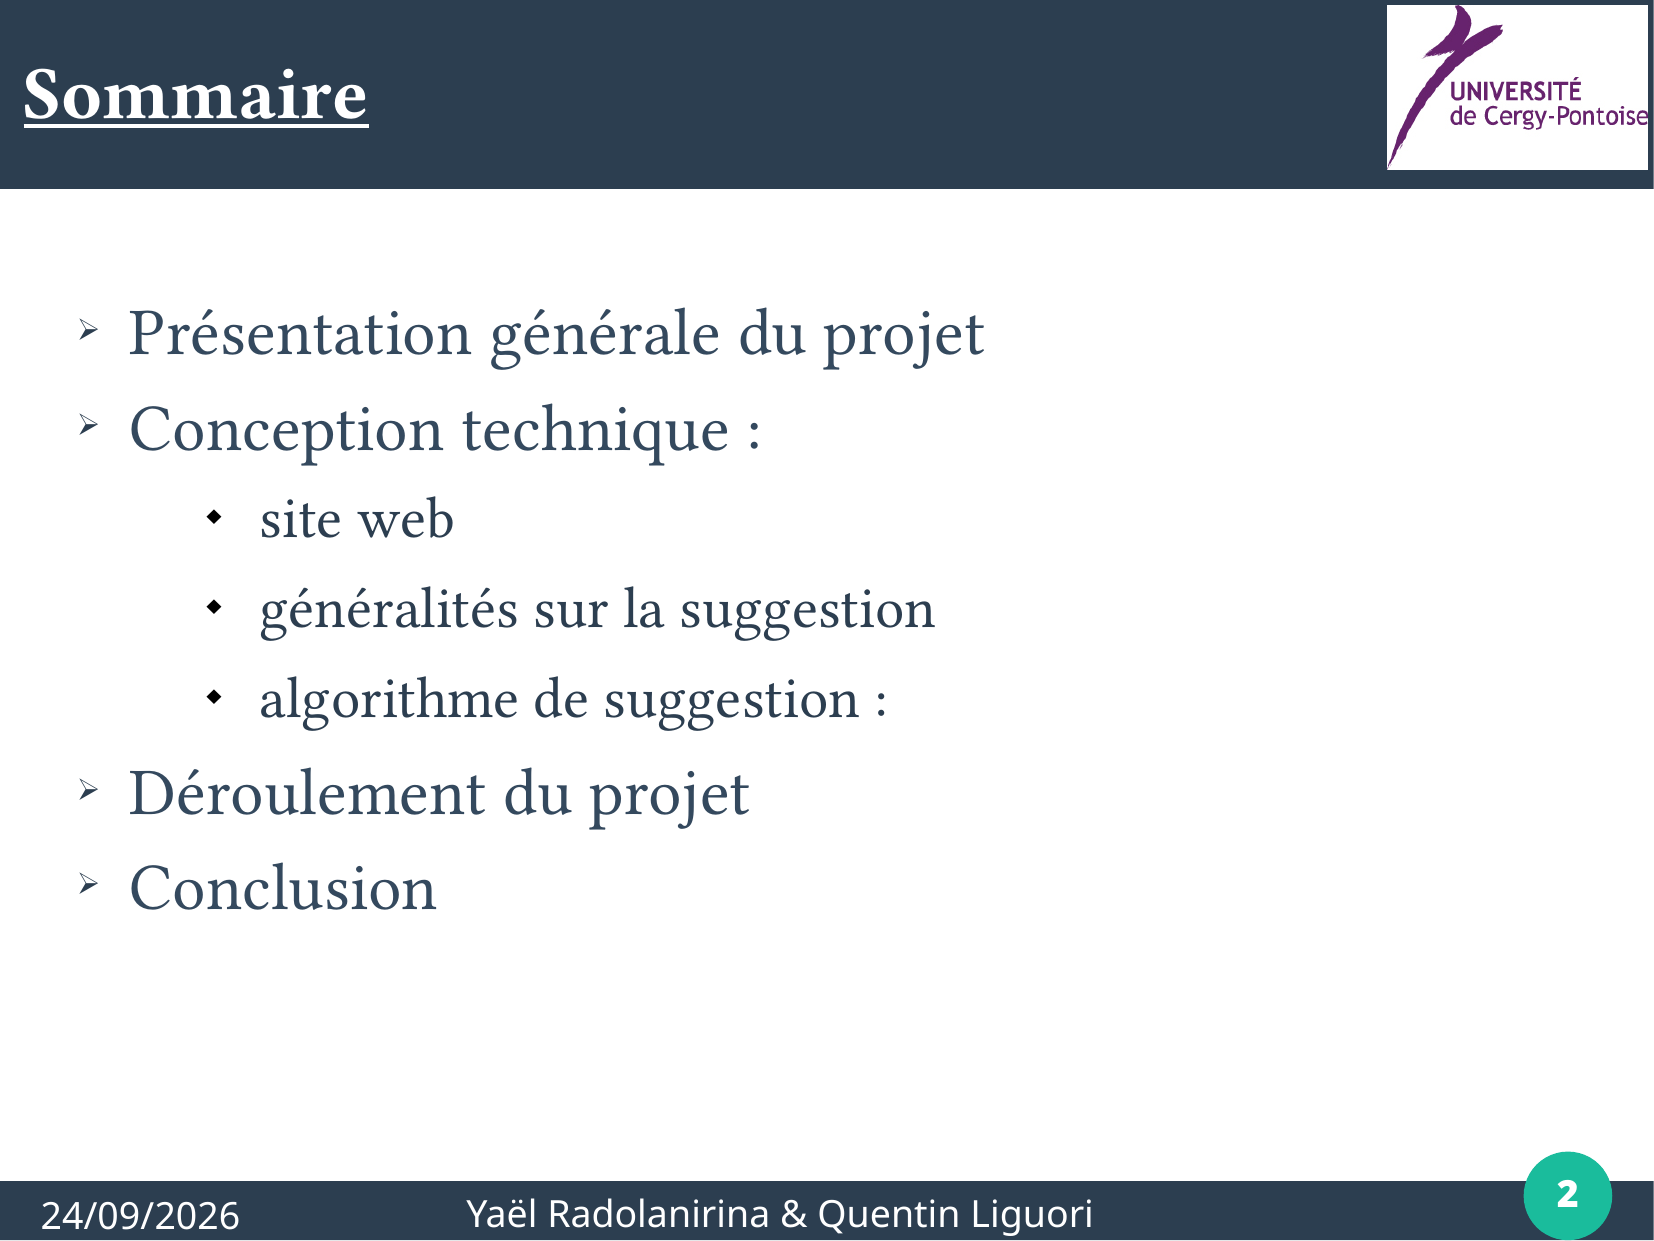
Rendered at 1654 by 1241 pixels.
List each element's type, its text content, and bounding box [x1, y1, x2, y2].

title Sommaire [23, 0, 1406, 189]
picture [1406, 5, 1648, 170]
list Présentation générale du projet Conception technique : site web généralités sur la suggestion algorithme de suggestion : Déroulement du projet Conclusion [59, 295, 1595, 1134]
